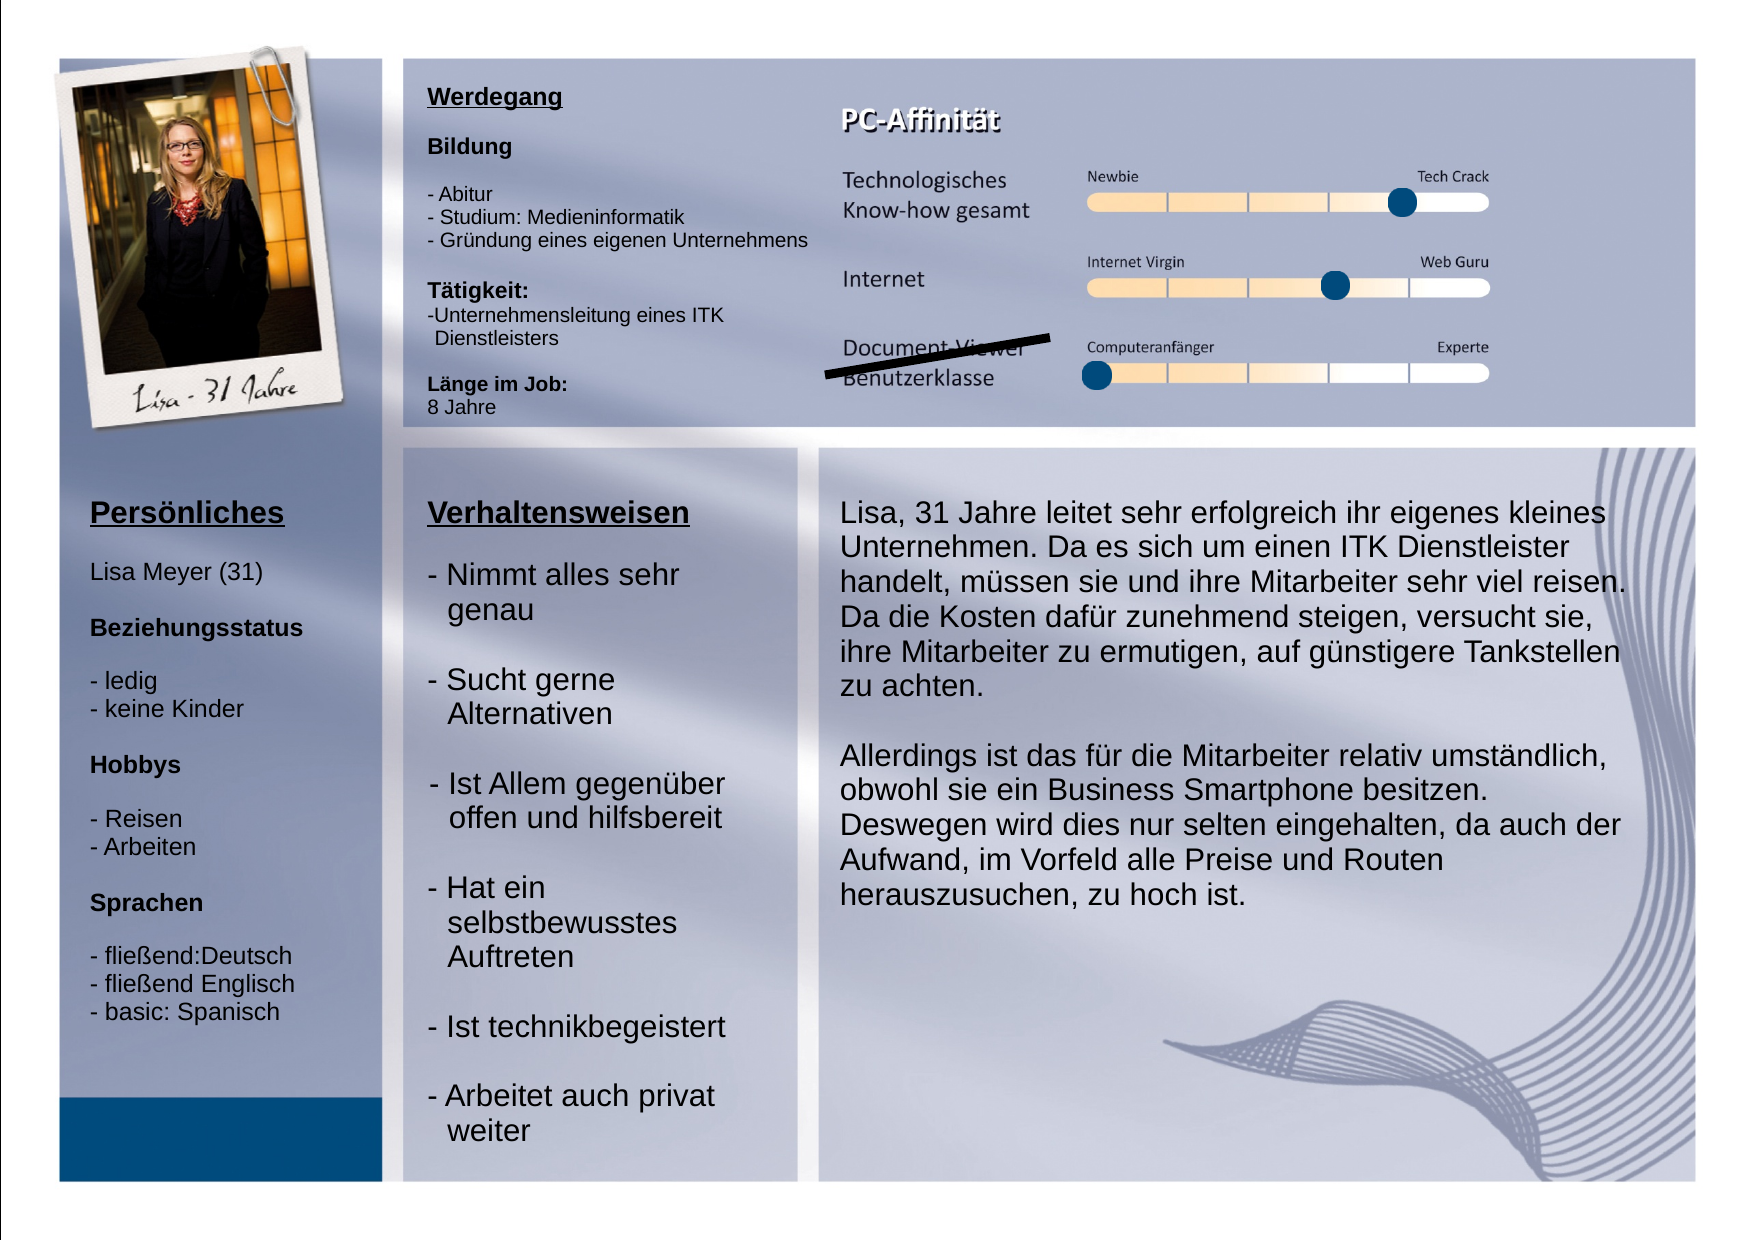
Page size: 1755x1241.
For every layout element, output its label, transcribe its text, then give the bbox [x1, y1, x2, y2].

picture [0, 0, 1754, 1241]
text_box Persönliches Lisa Meyer (31) Beziehungsstatus - ledig - keine Kinder Hobbys - Reisen - Arbeiten Sprachen - fließend:Deutsch - fließend Englisch - basic: Spanisch [75, 487, 376, 1034]
text_box Lisa, 31 Jahre leitet sehr erfolgreich ihr eigenes kleines Unternehmen. Da es sich um einen ITK Dienstleister handelt, müssen sie und ihre Mitarbeiter sehr viel reisen. Da die Kosten dafür zunehmend steigen, versucht sie, ihre Mitarbeiter zu ermutigen, auf günstigere Tankstellen zu achten. Allerdings ist das für die Mitarbeiter relativ umständlich, obwohl sie ein Business Smartphone besitzen. Deswegen wird dies nur selten eingehalten, da auch der Aufwand, im Vorfeld alle Preise und Routen herauszusuchen, zu hoch ist. [825, 487, 1651, 920]
text_box Verhaltensweisen - Nimmt alles sehr genau - Sucht gerne Alternativen - Ist Allem gegenüber offen und hilfsbereit - Hat ein selbstbewusstes Auftreten - Ist technikbegeistert - Arbeitet auch privat weiter [412, 487, 788, 1156]
text_box Werdegang Bildung - Abitur - Studium: Medieninformatik - Gründung eines eigenen Unternehmens Tätigkeit: -Unternehmensleitung eines ITK Dienstleisters Länge im Job: 8 Jahre [412, 75, 826, 428]
